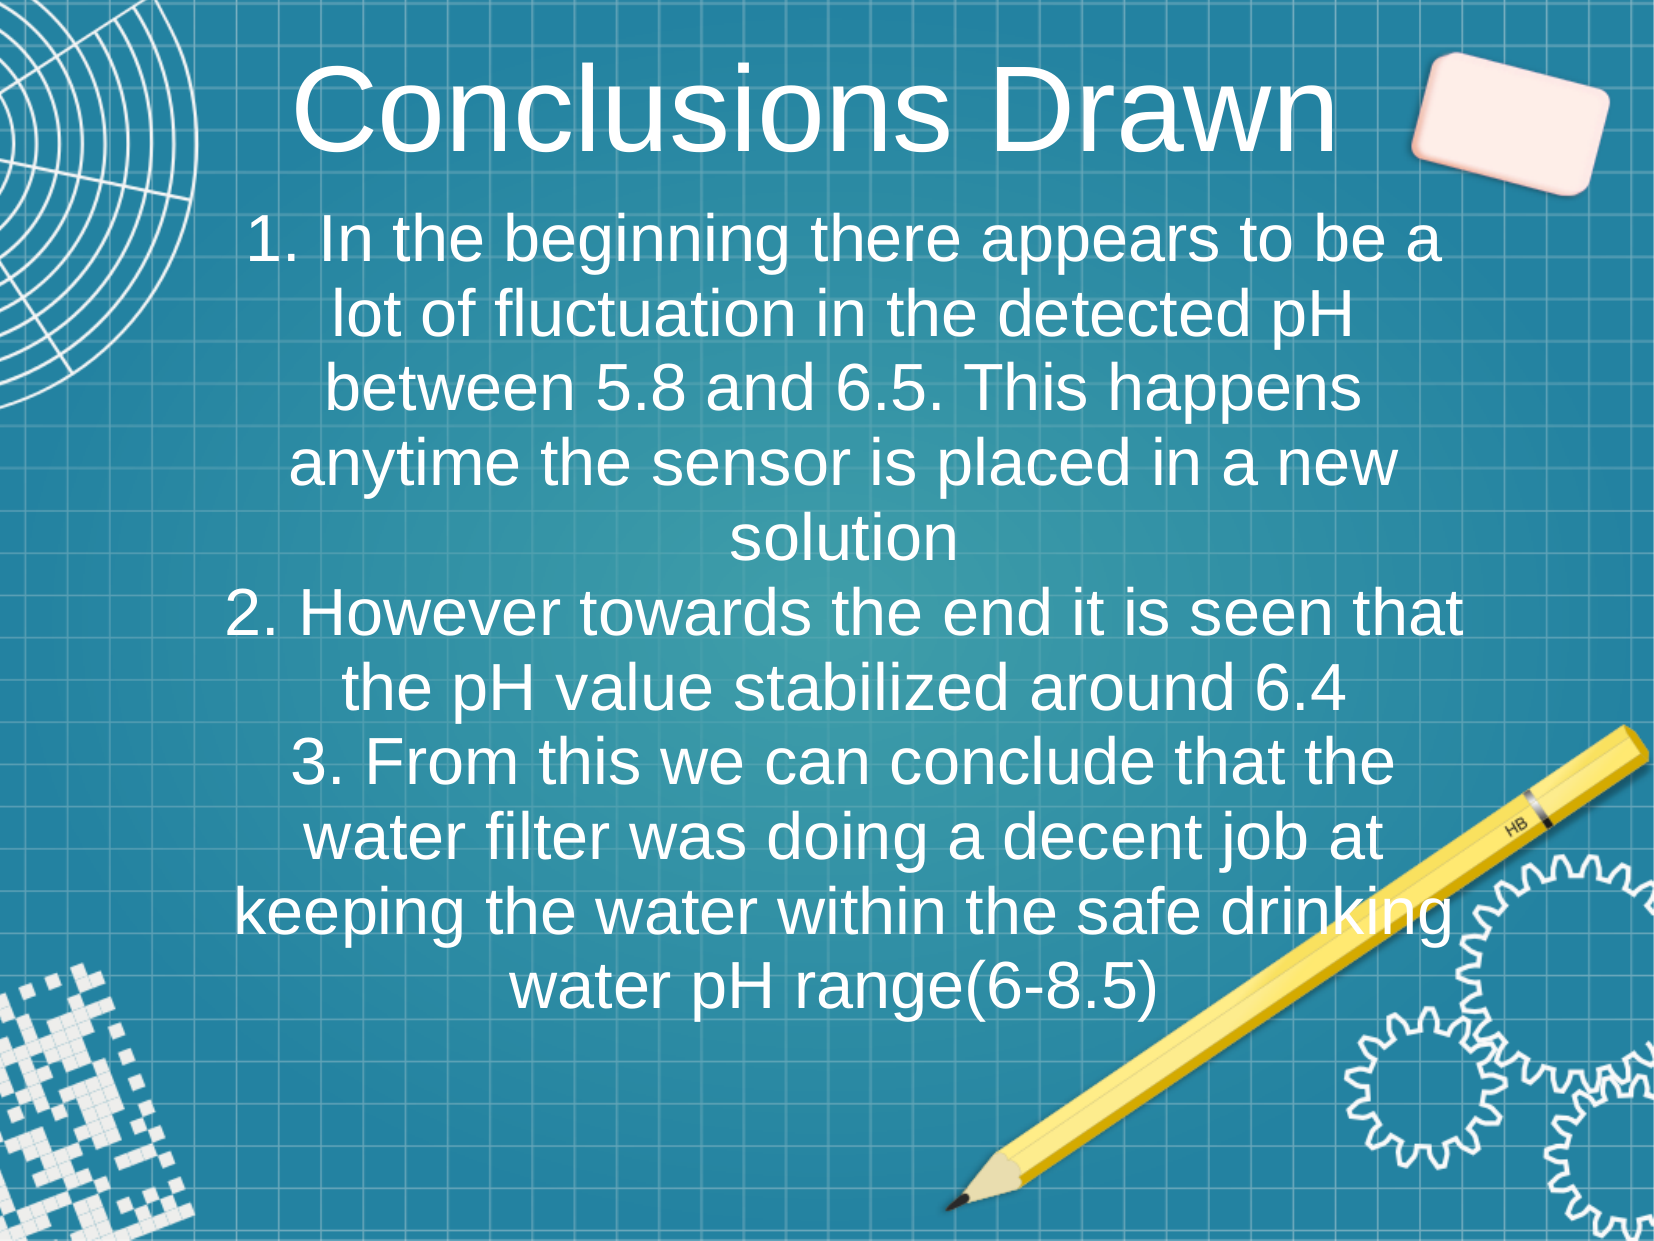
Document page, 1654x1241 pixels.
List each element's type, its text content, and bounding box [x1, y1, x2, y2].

title Conclusions Drawn [224, 29, 1406, 189]
text_box 1. In the beginning there appears to be a lot of fluctuation in the detected pH between 5.8 and 6.5. This happens anytime the sensor is placed in a new solution 2. However towards the end it is seen that the pH value stabilized around 6.4 3. From this we can conclude that the water filter was doing a decent job at keeping the water within the safe drinking water pH range(6-8.5) [200, 200, 1489, 1024]
picture [0, 0, 1654, 1241]
